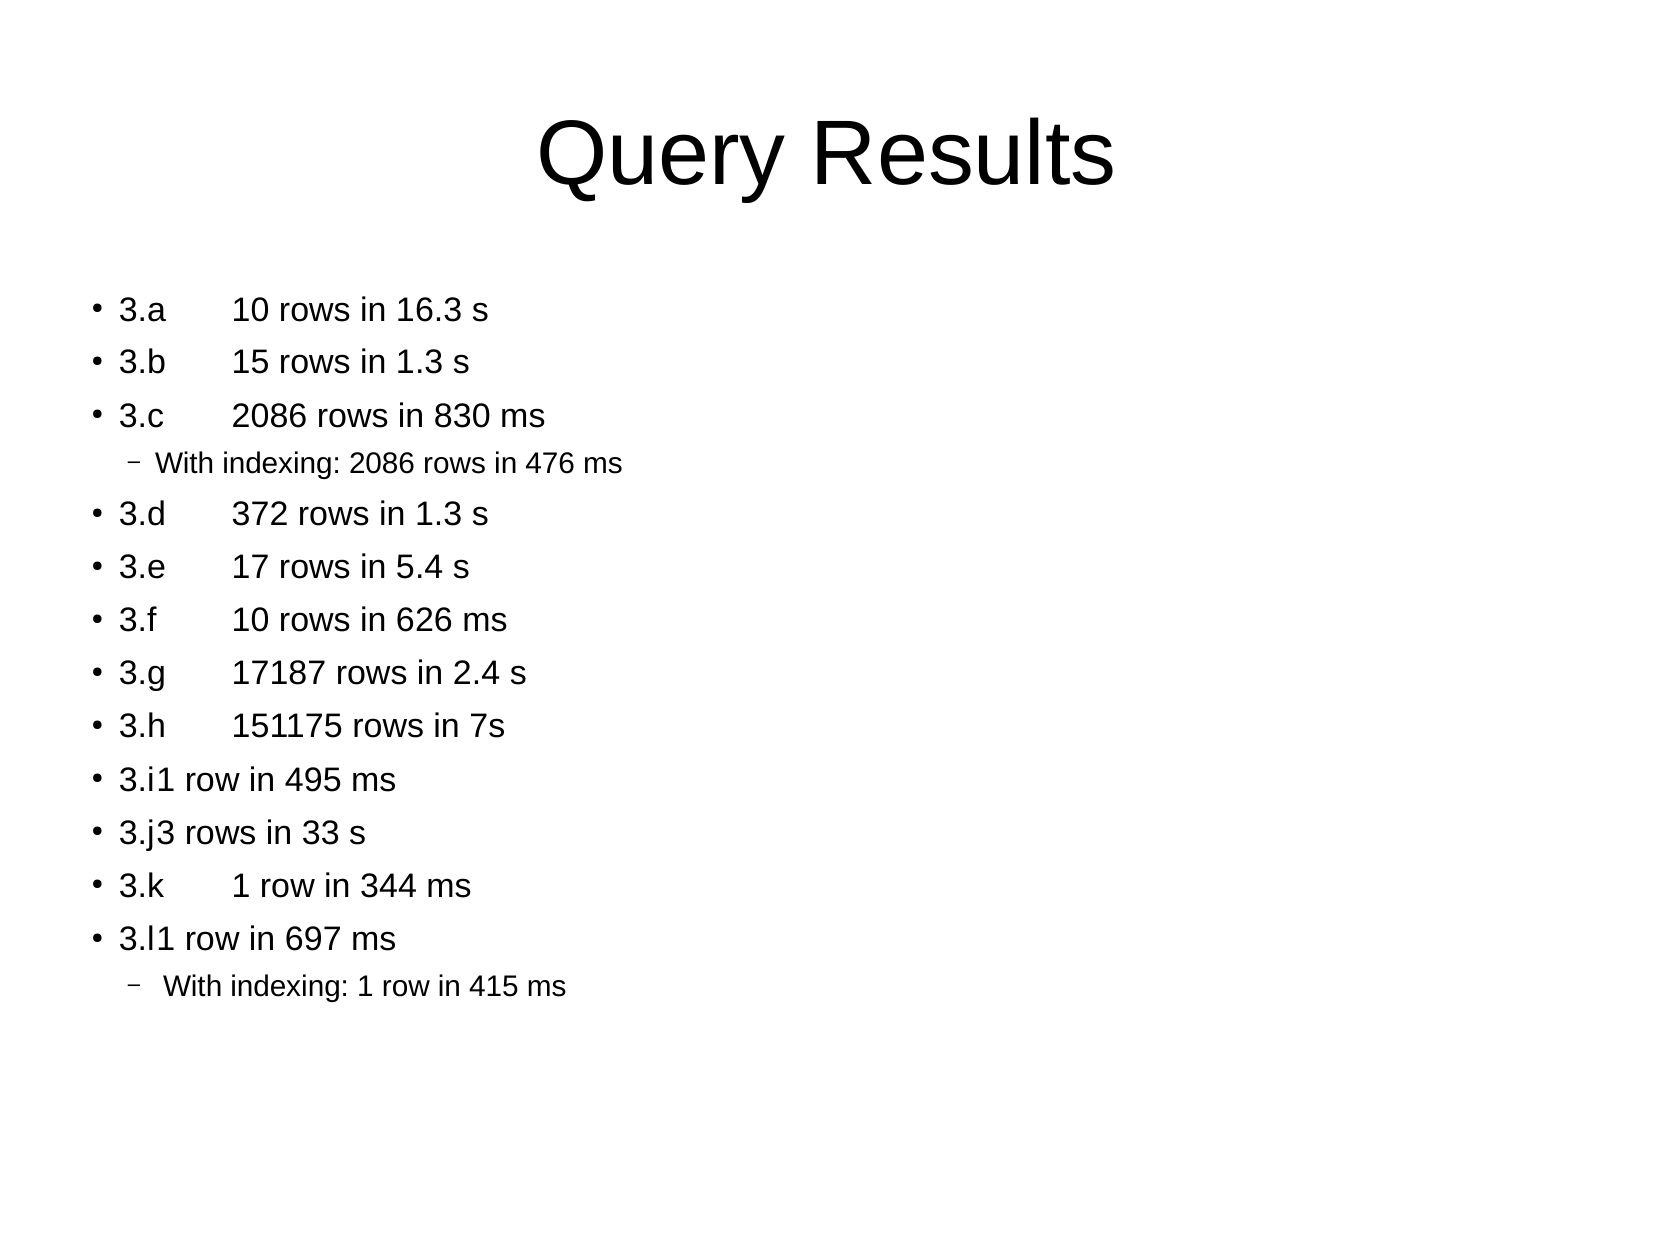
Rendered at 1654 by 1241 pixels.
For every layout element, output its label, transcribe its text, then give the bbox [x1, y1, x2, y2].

list 3.a 10 rows in 16.3 s 3.b 15 rows in 1.3 s 3.c 2086 rows in 830 ms With indexing: 2086 rows in 476 ms 3.d 372 rows in 1.3 s 3.e 17 rows in 5.4 s 3.f 10 rows in 626 ms 3.g 17187 rows in 2.4 s 3.h 151175 rows in 7s 3.i 1 row in 495 ms 3.j 3 rows in 33 s 3.k 1 row in 344 ms 3.l 1 row in 697 ms With indexing: 1 row in 415 ms [82, 290, 1571, 1010]
title Query Results [82, 49, 1571, 257]
